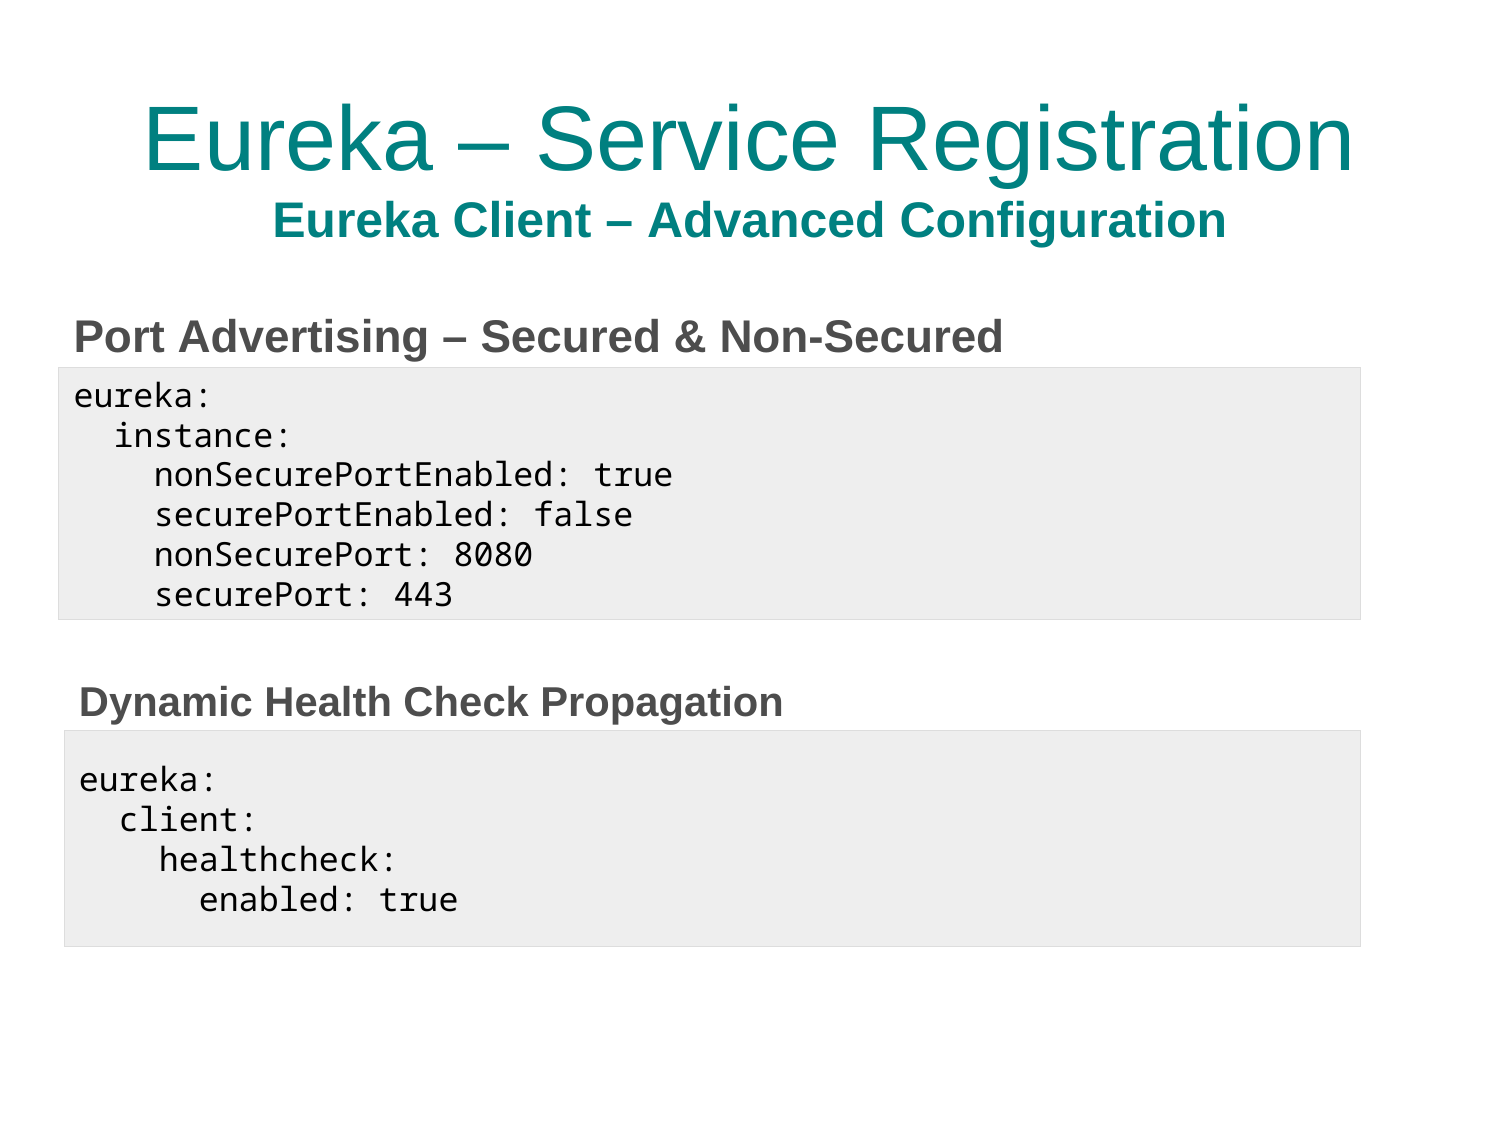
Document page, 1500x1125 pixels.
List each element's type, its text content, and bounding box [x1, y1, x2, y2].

text_box eureka: instance: nonSecurePortEnabled: true securePortEnabled: false nonSecurePort: 8080 securePort: 443 [58, 367, 1361, 620]
text_box Eureka Client – Advanced Configuration [0, 180, 1500, 255]
text_box eureka: client: healthcheck: enabled: true [64, 730, 1361, 947]
text_box Port Advertising – Secured & Non-Secured [58, 299, 1200, 375]
text_box Dynamic Health Check Propagation [64, 667, 1206, 743]
title Eureka – Service Registration [75, 44, 1425, 180]
